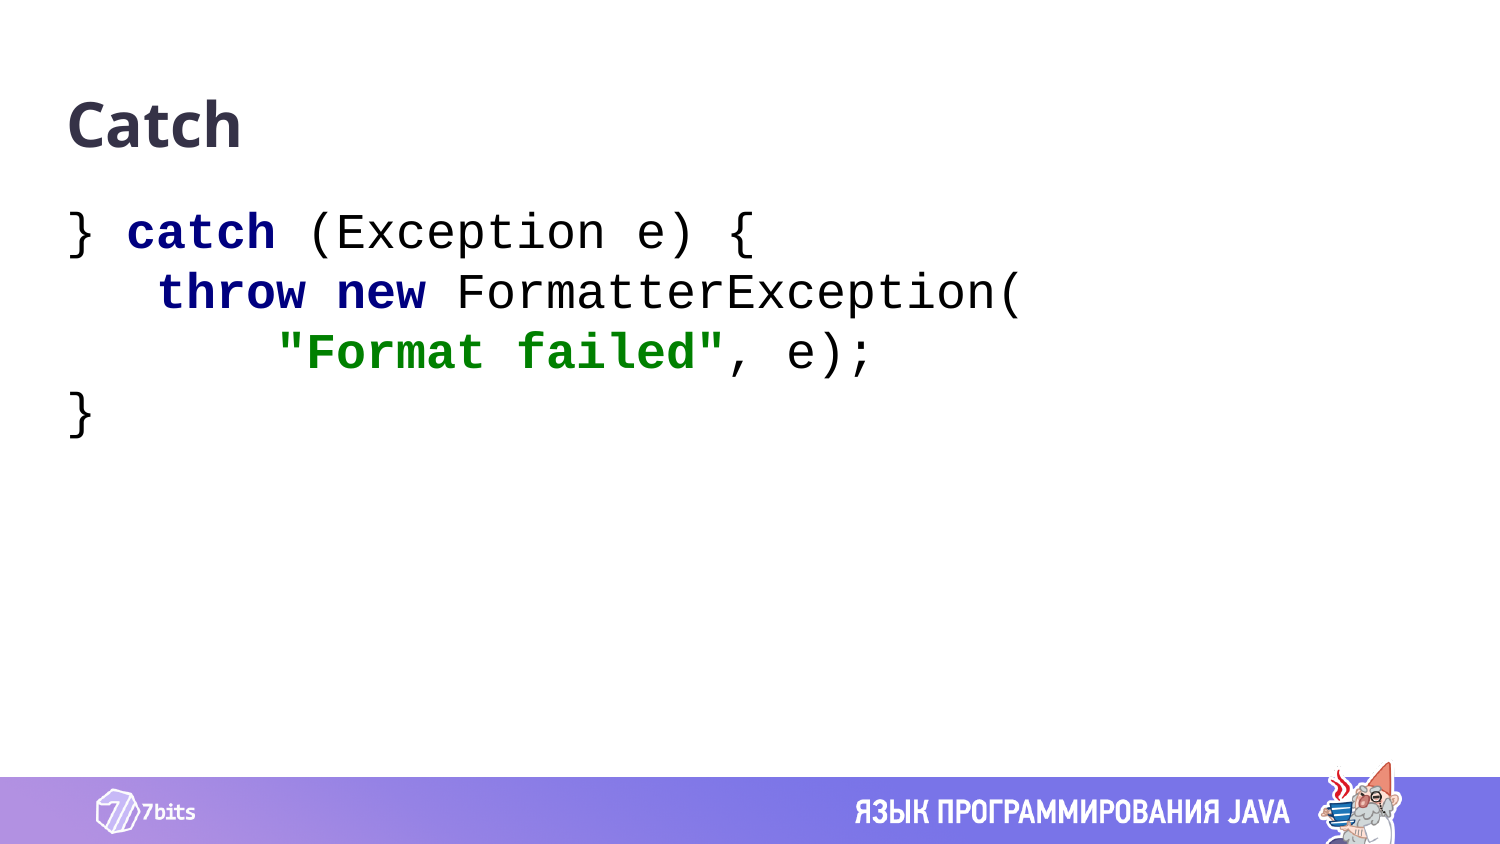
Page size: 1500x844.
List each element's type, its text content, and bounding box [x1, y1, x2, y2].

picture [0, 717, 1500, 844]
title Catch [51, 69, 1449, 164]
list } catch (Exception e) { throw new FormatterException( "Format failed", e); } [51, 184, 1449, 745]
